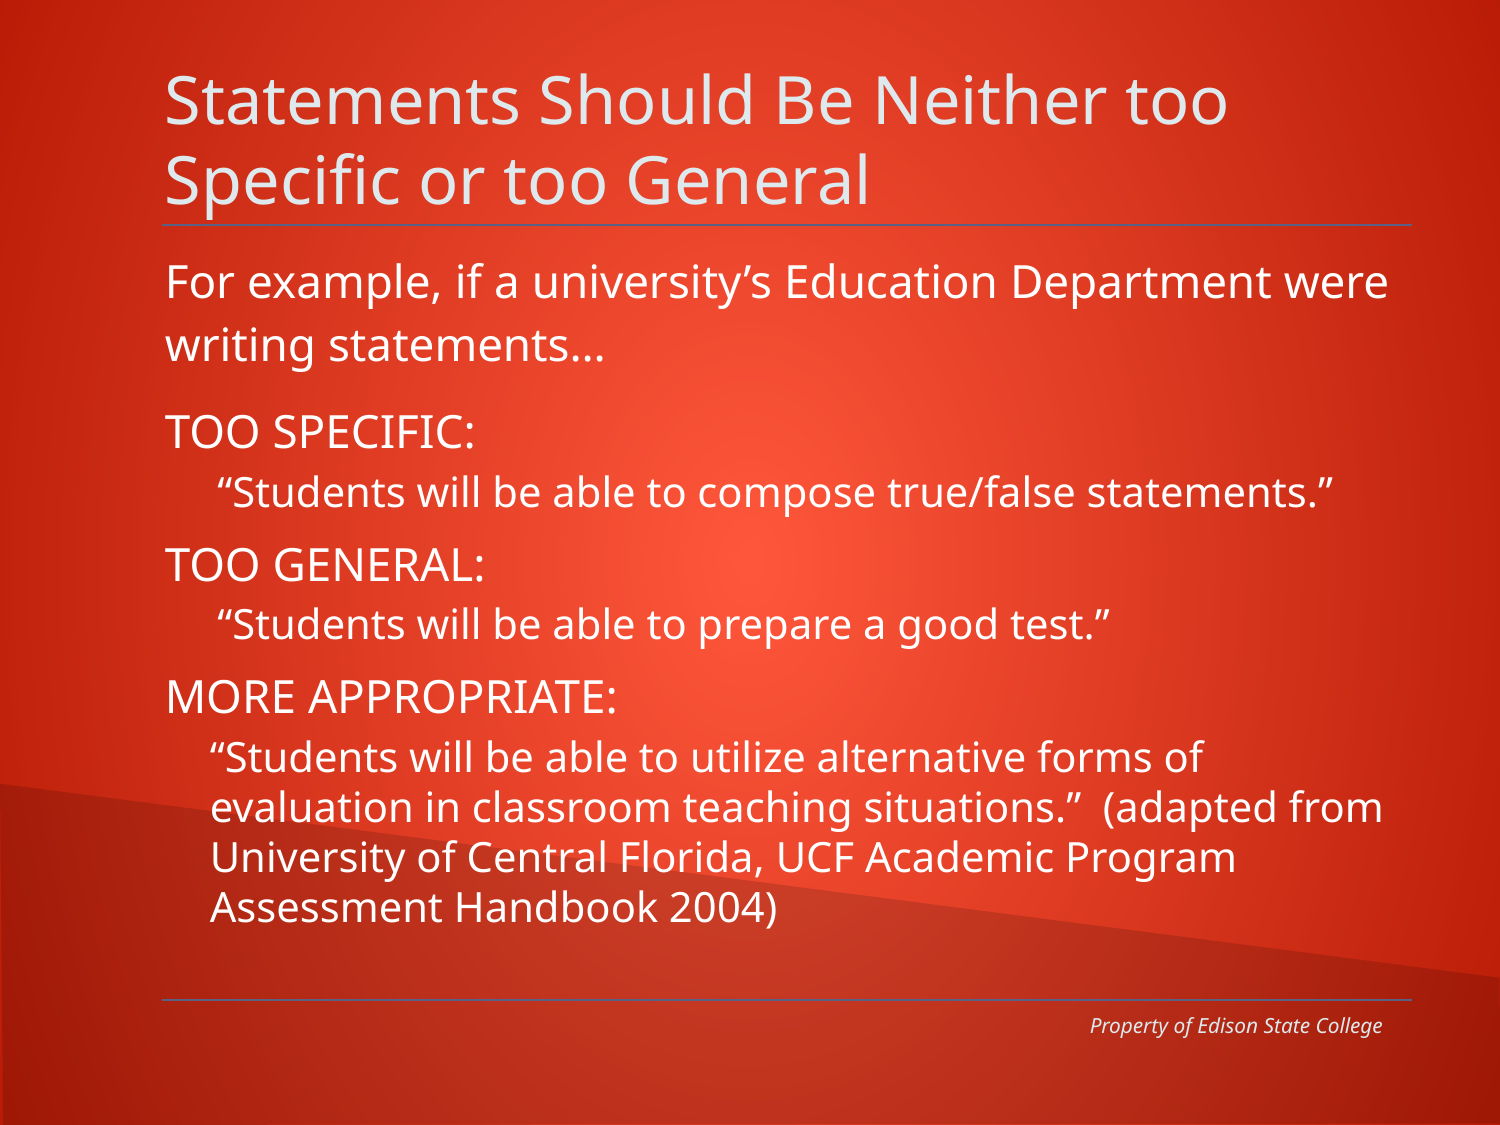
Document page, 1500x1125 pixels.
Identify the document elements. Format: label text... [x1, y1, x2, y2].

title Statements Should Be Neither too Specific or too General [150, 45, 1425, 233]
list For example, if a university’s Education Department were writing statements… TOO SPECIFIC: “Students will be able to compose true/false statements.” TOO GENERAL: “Students will be able to prepare a good test.” MORE APPROPRIATE: “Students will be able to utilize alternative forms of evaluation in classroom teaching situations.” (adapted from University of Central Florida, UCF Academic Program Assessment Handbook 2004) [150, 237, 1425, 1025]
footer Property of Edison State College [1074, 987, 1463, 1063]
